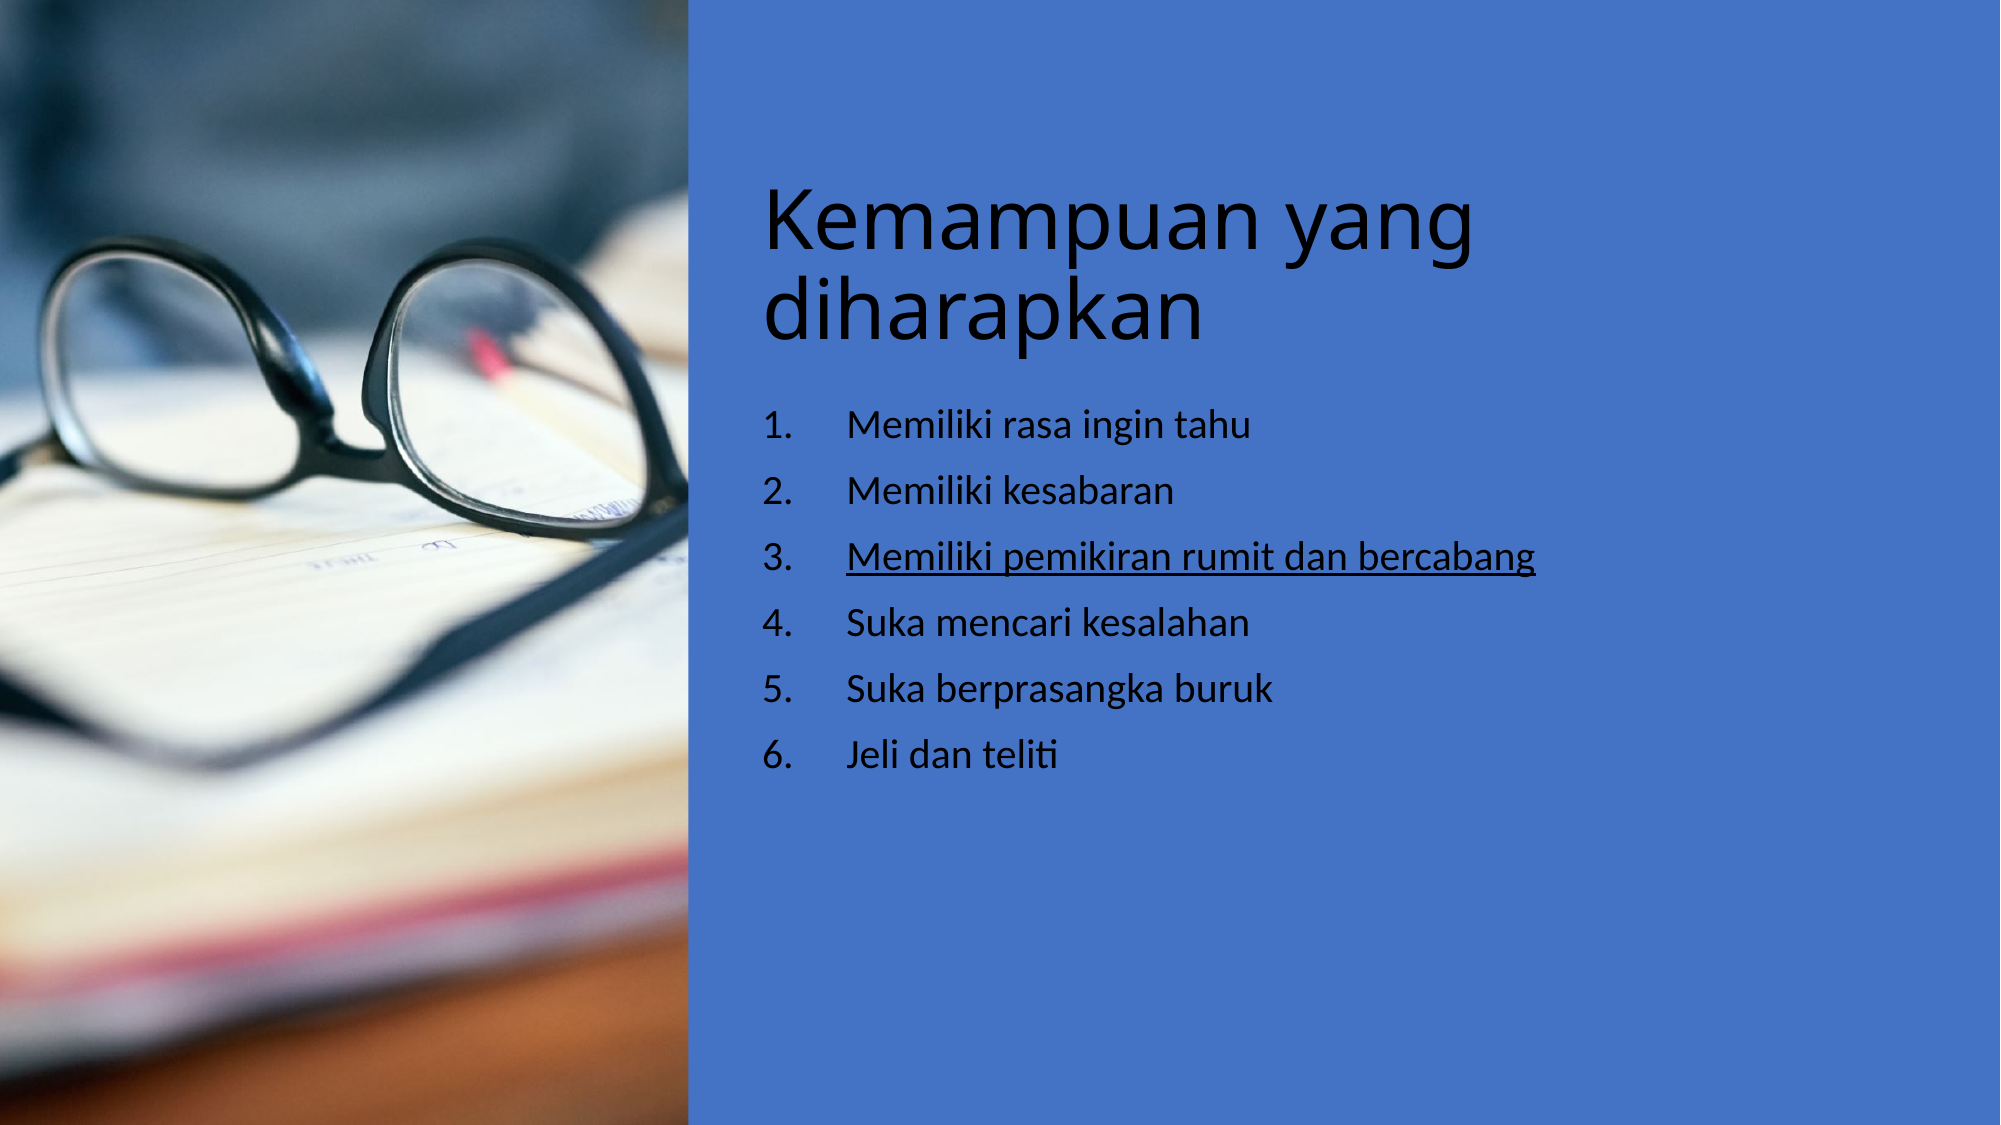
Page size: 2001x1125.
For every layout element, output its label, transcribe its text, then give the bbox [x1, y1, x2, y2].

picture [0, 0, 689, 1125]
text_box [689, 0, 2000, 1125]
list Memiliki rasa ingin tahu Memiliki kesabaran Memiliki pemikiran rumit dan bercabang Suka mencari kesalahan Suka berprasangka buruk Jeli dan teliti [746, 395, 1863, 1004]
title Kemampuan yang diharapkan [746, 90, 1863, 365]
